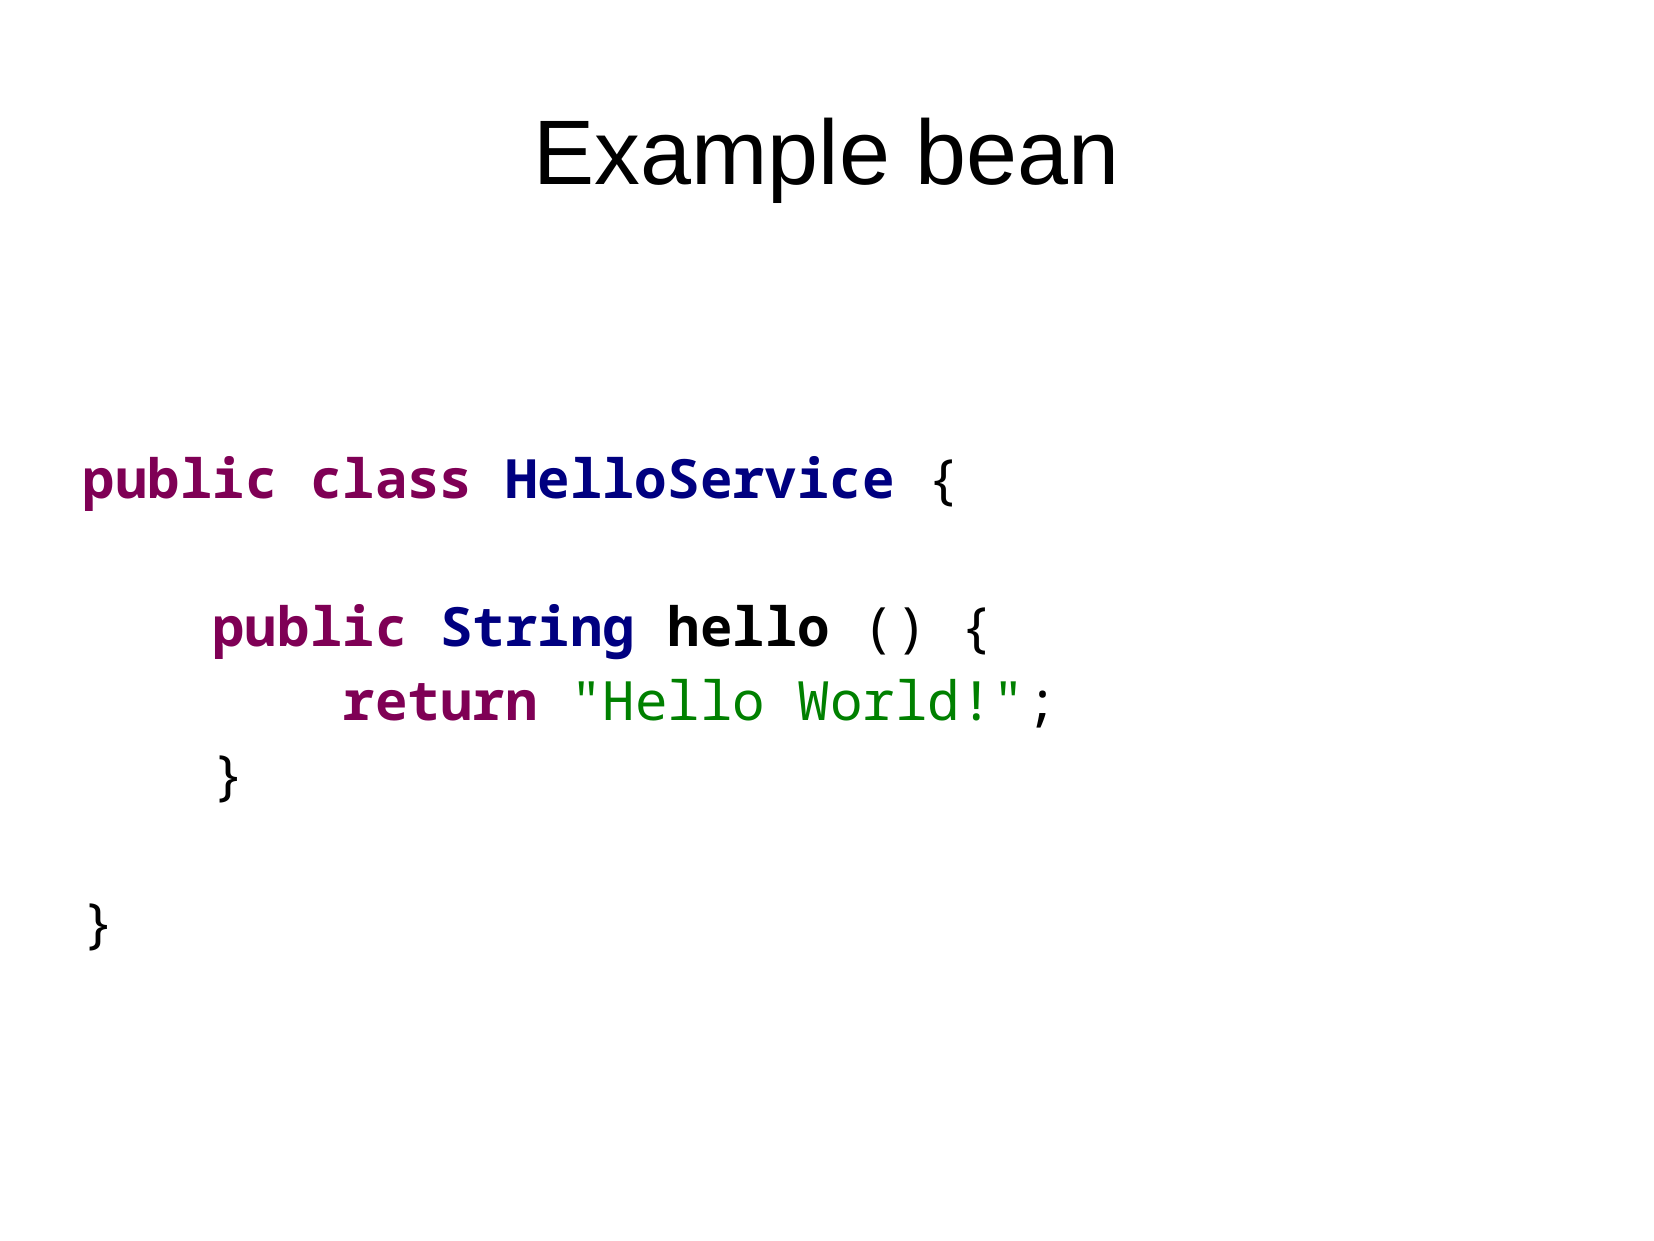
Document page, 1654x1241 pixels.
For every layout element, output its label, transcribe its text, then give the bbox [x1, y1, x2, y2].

title Example bean [82, 49, 1571, 257]
list public class HelloService { public String hello () { return "Hello World!"; } } [82, 290, 1571, 1109]
